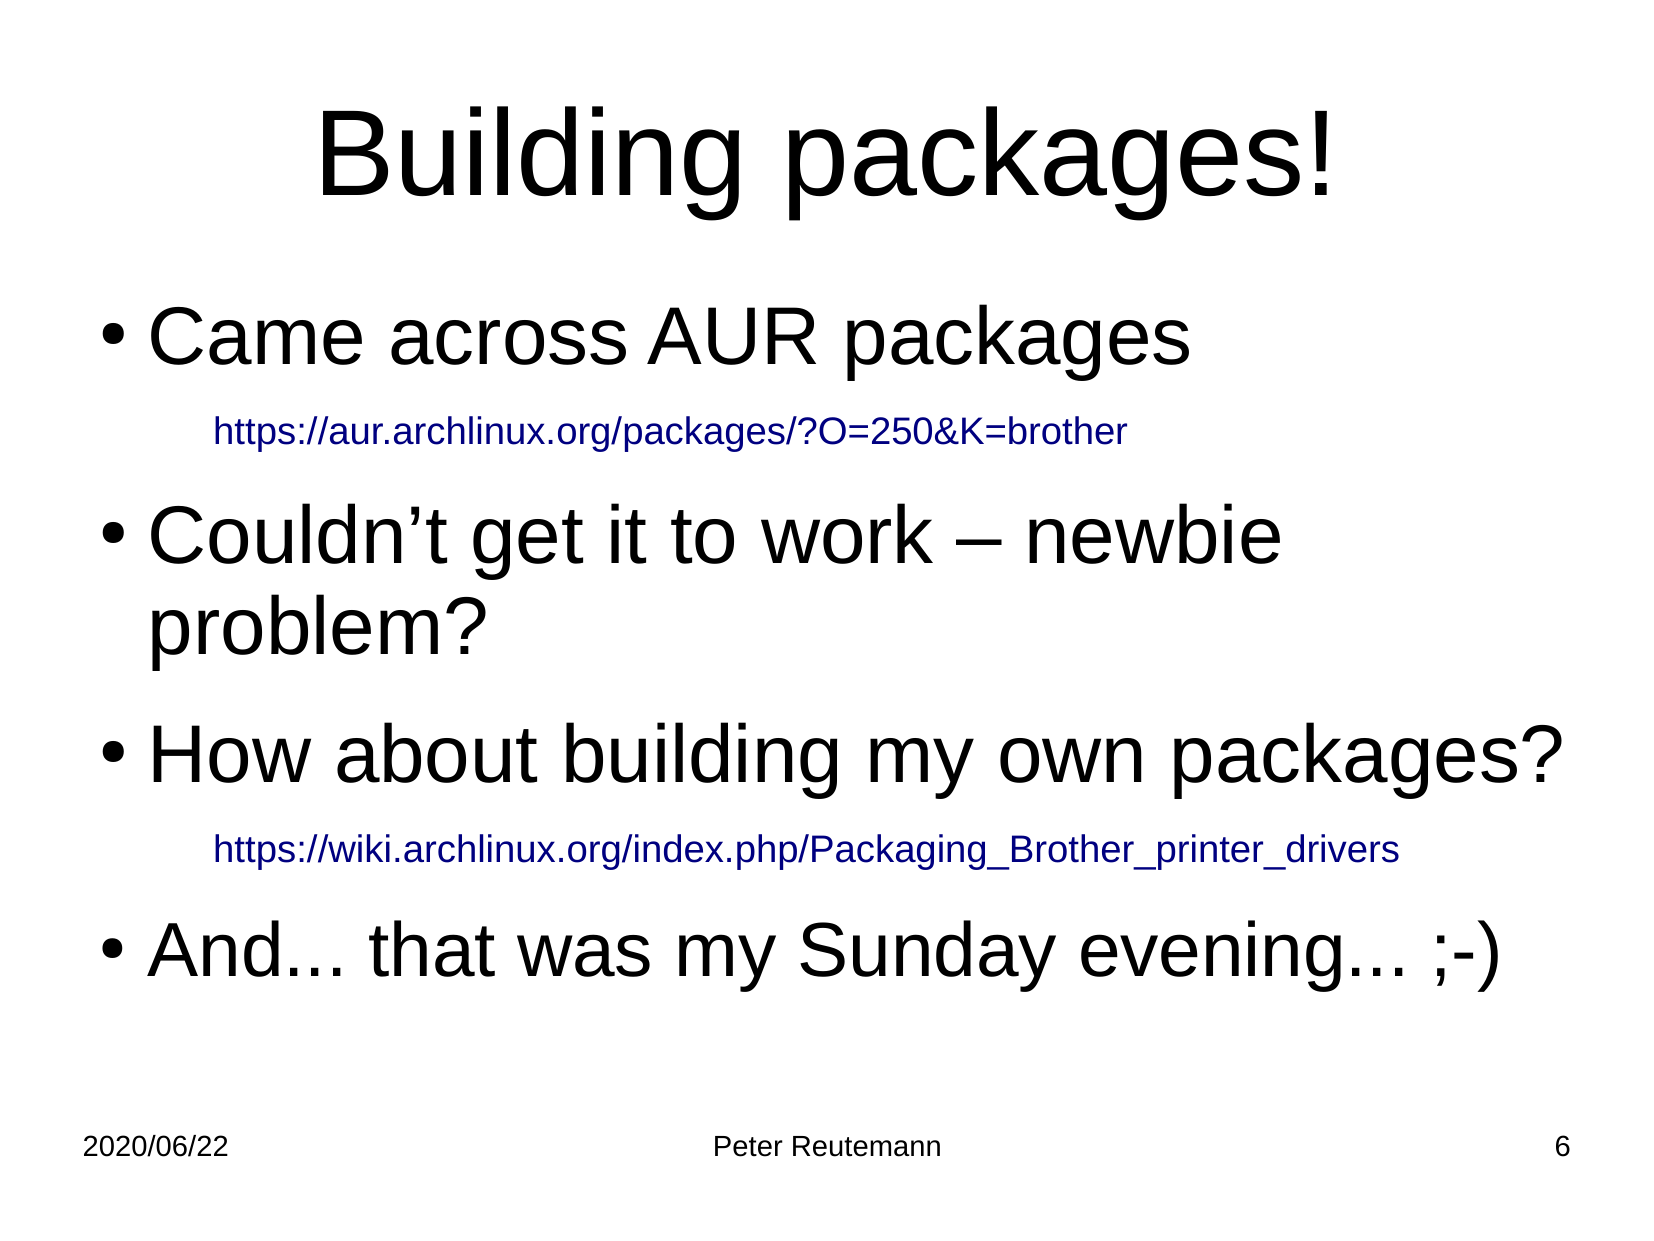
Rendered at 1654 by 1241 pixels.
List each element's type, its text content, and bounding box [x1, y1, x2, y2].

list Came across AUR packages https://aur.archlinux.org/packages/?O=250&K=brother Couldn’t get it to work – newbie problem? How about building my own packages? https://wiki.archlinux.org/index.php/Packaging_Brother_printer_drivers And... that was my Sunday evening... ;-) [82, 290, 1571, 1010]
title Building packages! [82, 49, 1571, 257]
